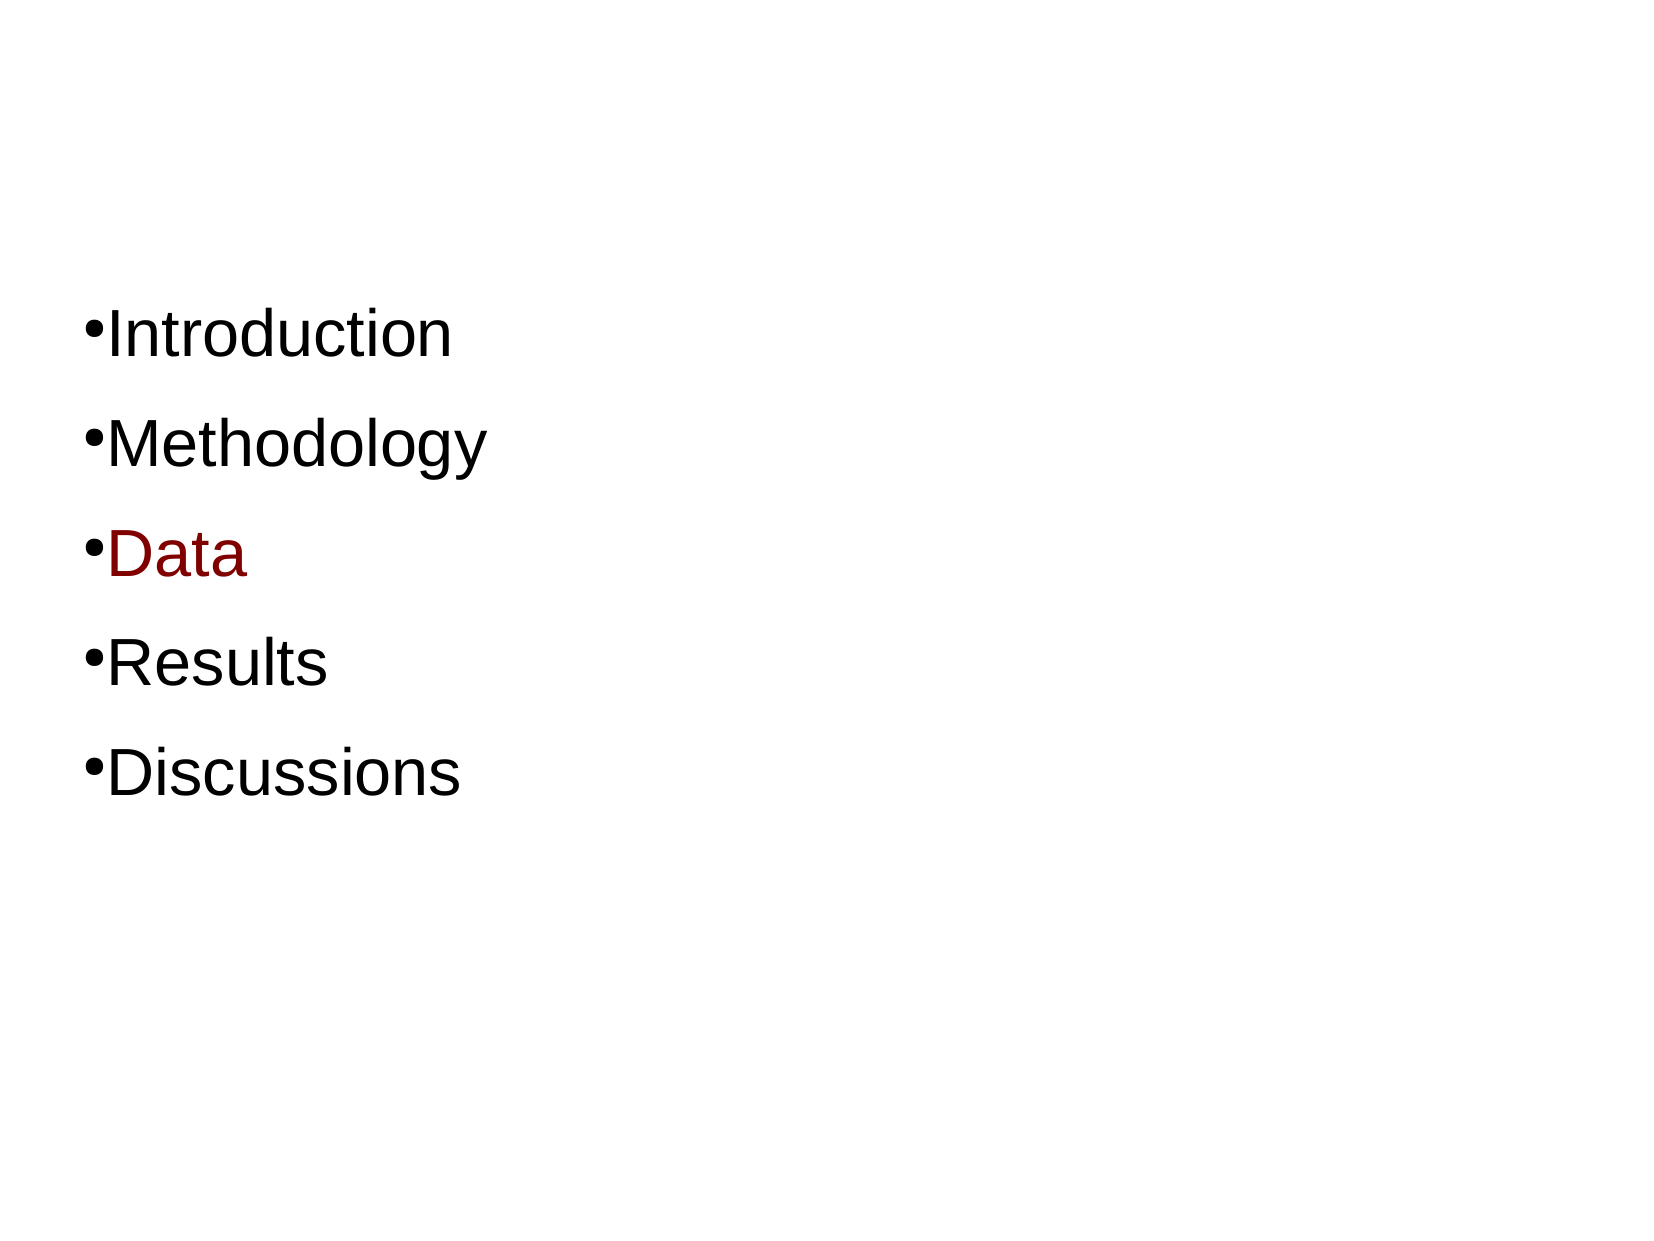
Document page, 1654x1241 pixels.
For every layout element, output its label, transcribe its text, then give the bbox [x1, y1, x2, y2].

list Introduction Methodology Data Results Discussions [82, 290, 1571, 1010]
